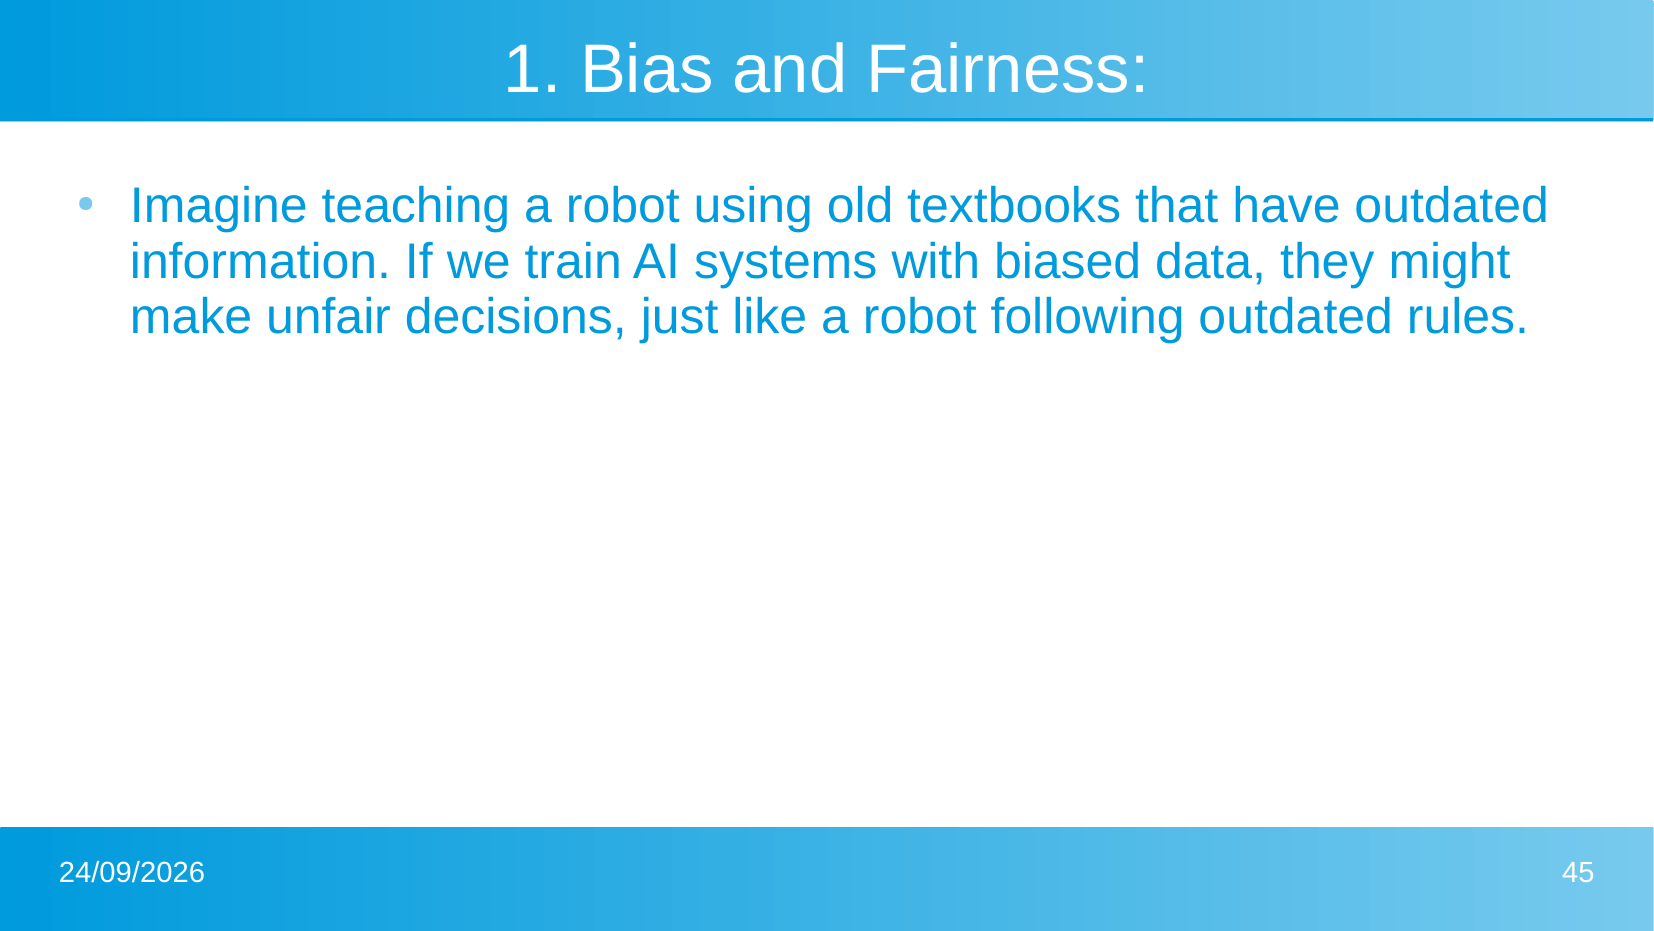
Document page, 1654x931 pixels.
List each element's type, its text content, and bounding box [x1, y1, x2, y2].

list Imagine teaching a robot using old textbooks that have outdated information. If we train AI systems with biased data, they might make unfair decisions, just like a robot following outdated rules. [59, 177, 1595, 768]
title 1. Bias and Fairness: [59, 29, 1595, 108]
